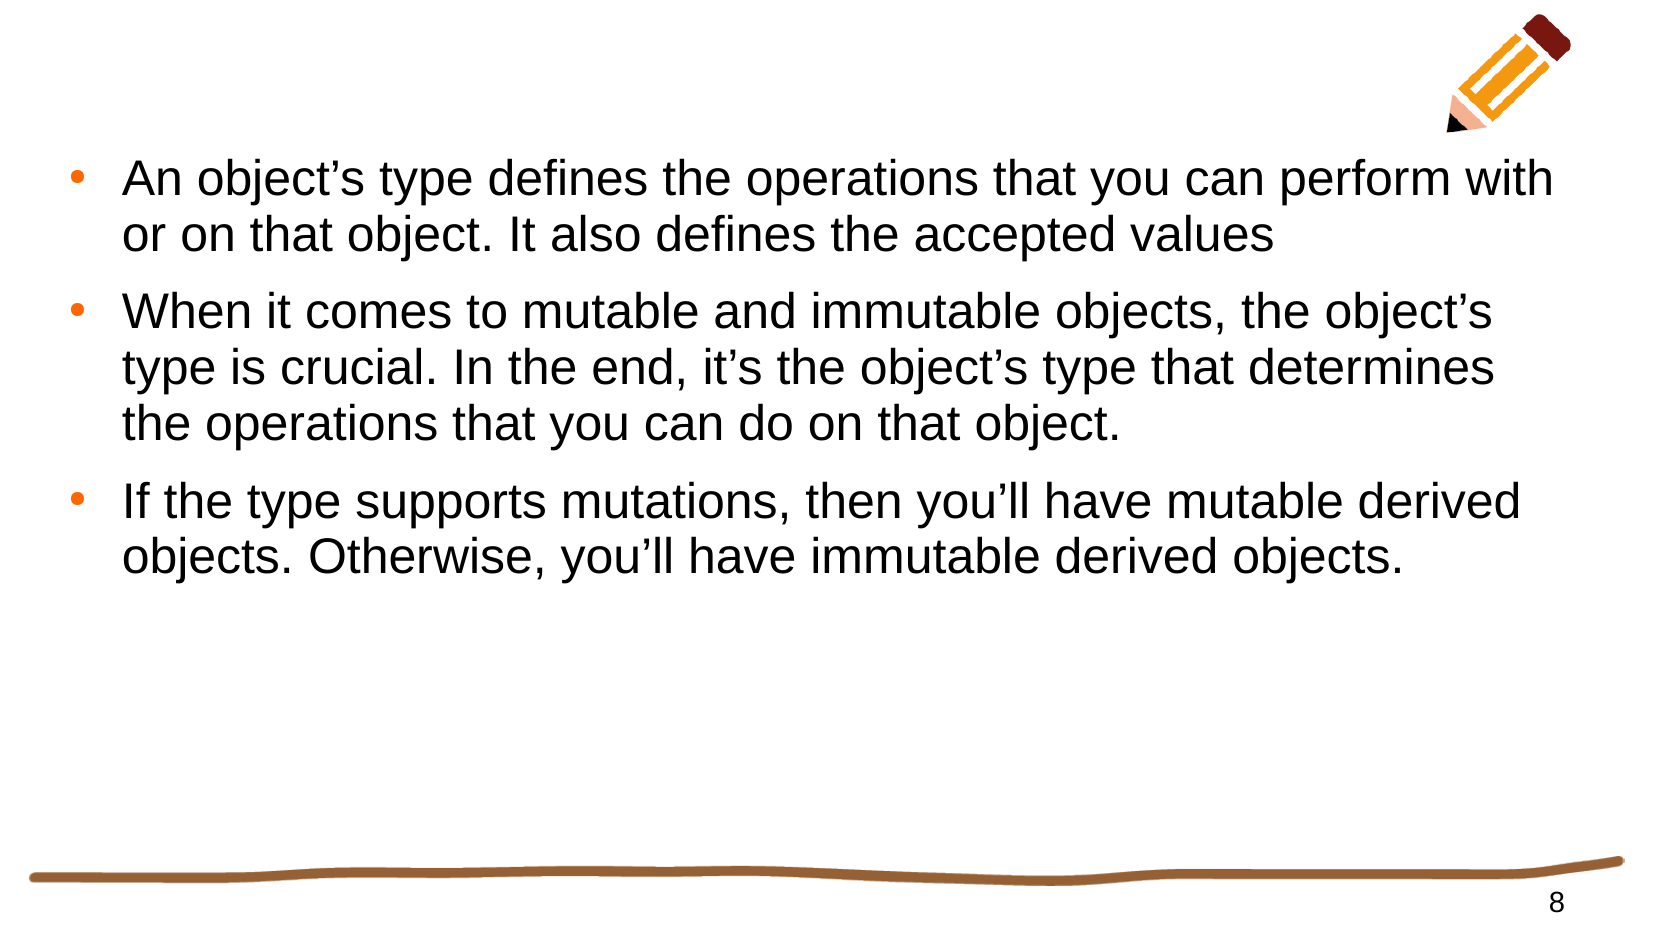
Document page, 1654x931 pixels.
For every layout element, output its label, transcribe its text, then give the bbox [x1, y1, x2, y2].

picture [29, 856, 1625, 886]
picture [1446, 14, 1571, 133]
list An object’s type defines the operations that you can perform with or on that object. It also defines the accepted values When it comes to mutable and immutable objects, the object’s type is crucial. In the end, it’s the object’s type that determines the operations that you can do on that object. If the type supports mutations, then you’ll have mutable derived objects. Otherwise, you’ll have immutable derived objects. [51, 150, 1576, 863]
